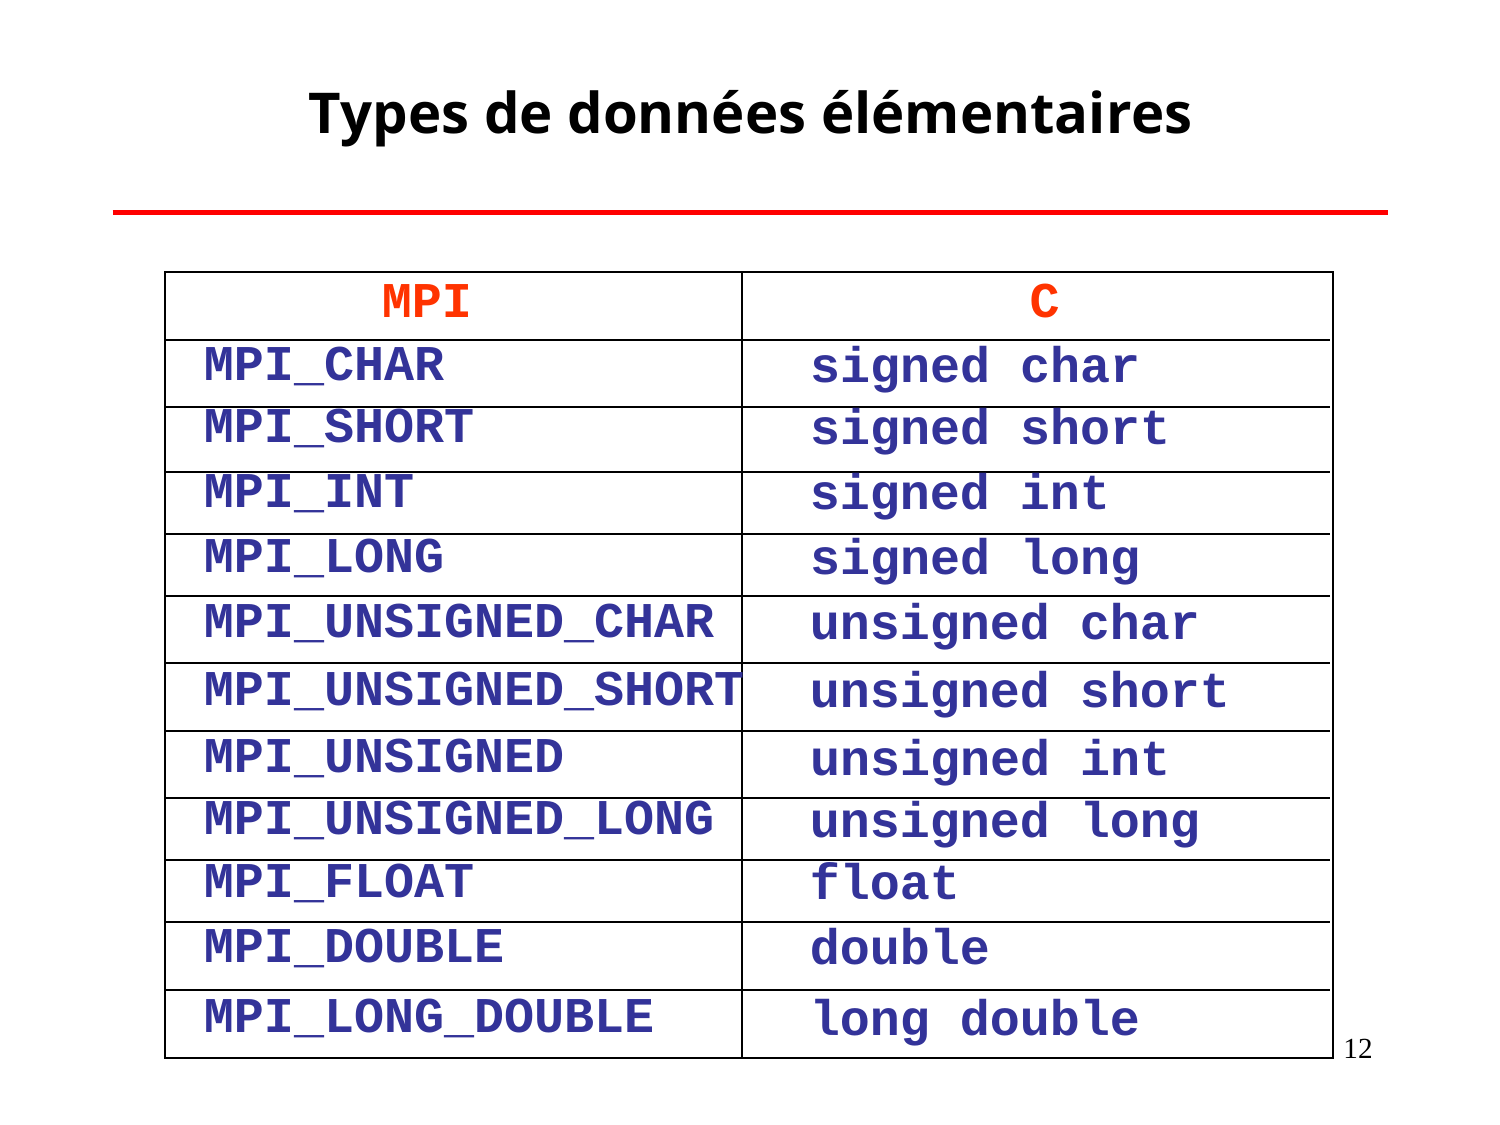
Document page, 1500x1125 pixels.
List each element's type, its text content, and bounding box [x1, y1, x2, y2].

text_box MPI_UNSIGNED_CHAR [191, 589, 727, 657]
text_box MPI_SHORT [191, 394, 487, 464]
text_box signed short [797, 396, 1183, 467]
text_box MPI_FLOAT [191, 848, 487, 913]
text_box MPI_UNSIGNED_SHORT [191, 657, 757, 727]
text_box float [797, 851, 973, 916]
text_box signed char [797, 334, 1153, 396]
text_box double [797, 916, 1003, 987]
text_box MPI_LONG_DOUBLE [191, 984, 667, 1055]
title Types de données élémentaires [113, 45, 1389, 179]
text_box MPI_UNSIGNED_LONG [191, 786, 727, 857]
text_box MPI_CHAR [191, 332, 457, 394]
text_box MPI_LONG [191, 523, 457, 589]
text_box signed int [797, 461, 1123, 526]
text_box MPI_INT [191, 459, 427, 523]
text_box signed long [797, 526, 1153, 591]
text_box unsigned int [797, 727, 1183, 789]
text_box MPI_DOUBLE [191, 913, 517, 984]
text_box unsigned long [797, 789, 1213, 860]
text_box unsigned char [797, 591, 1213, 659]
text_box C [1016, 269, 1073, 334]
text_box long double [797, 987, 1153, 1057]
text_box MPI [368, 269, 485, 340]
text_box unsigned short [797, 659, 1243, 730]
text_box MPI_UNSIGNED [191, 724, 577, 786]
